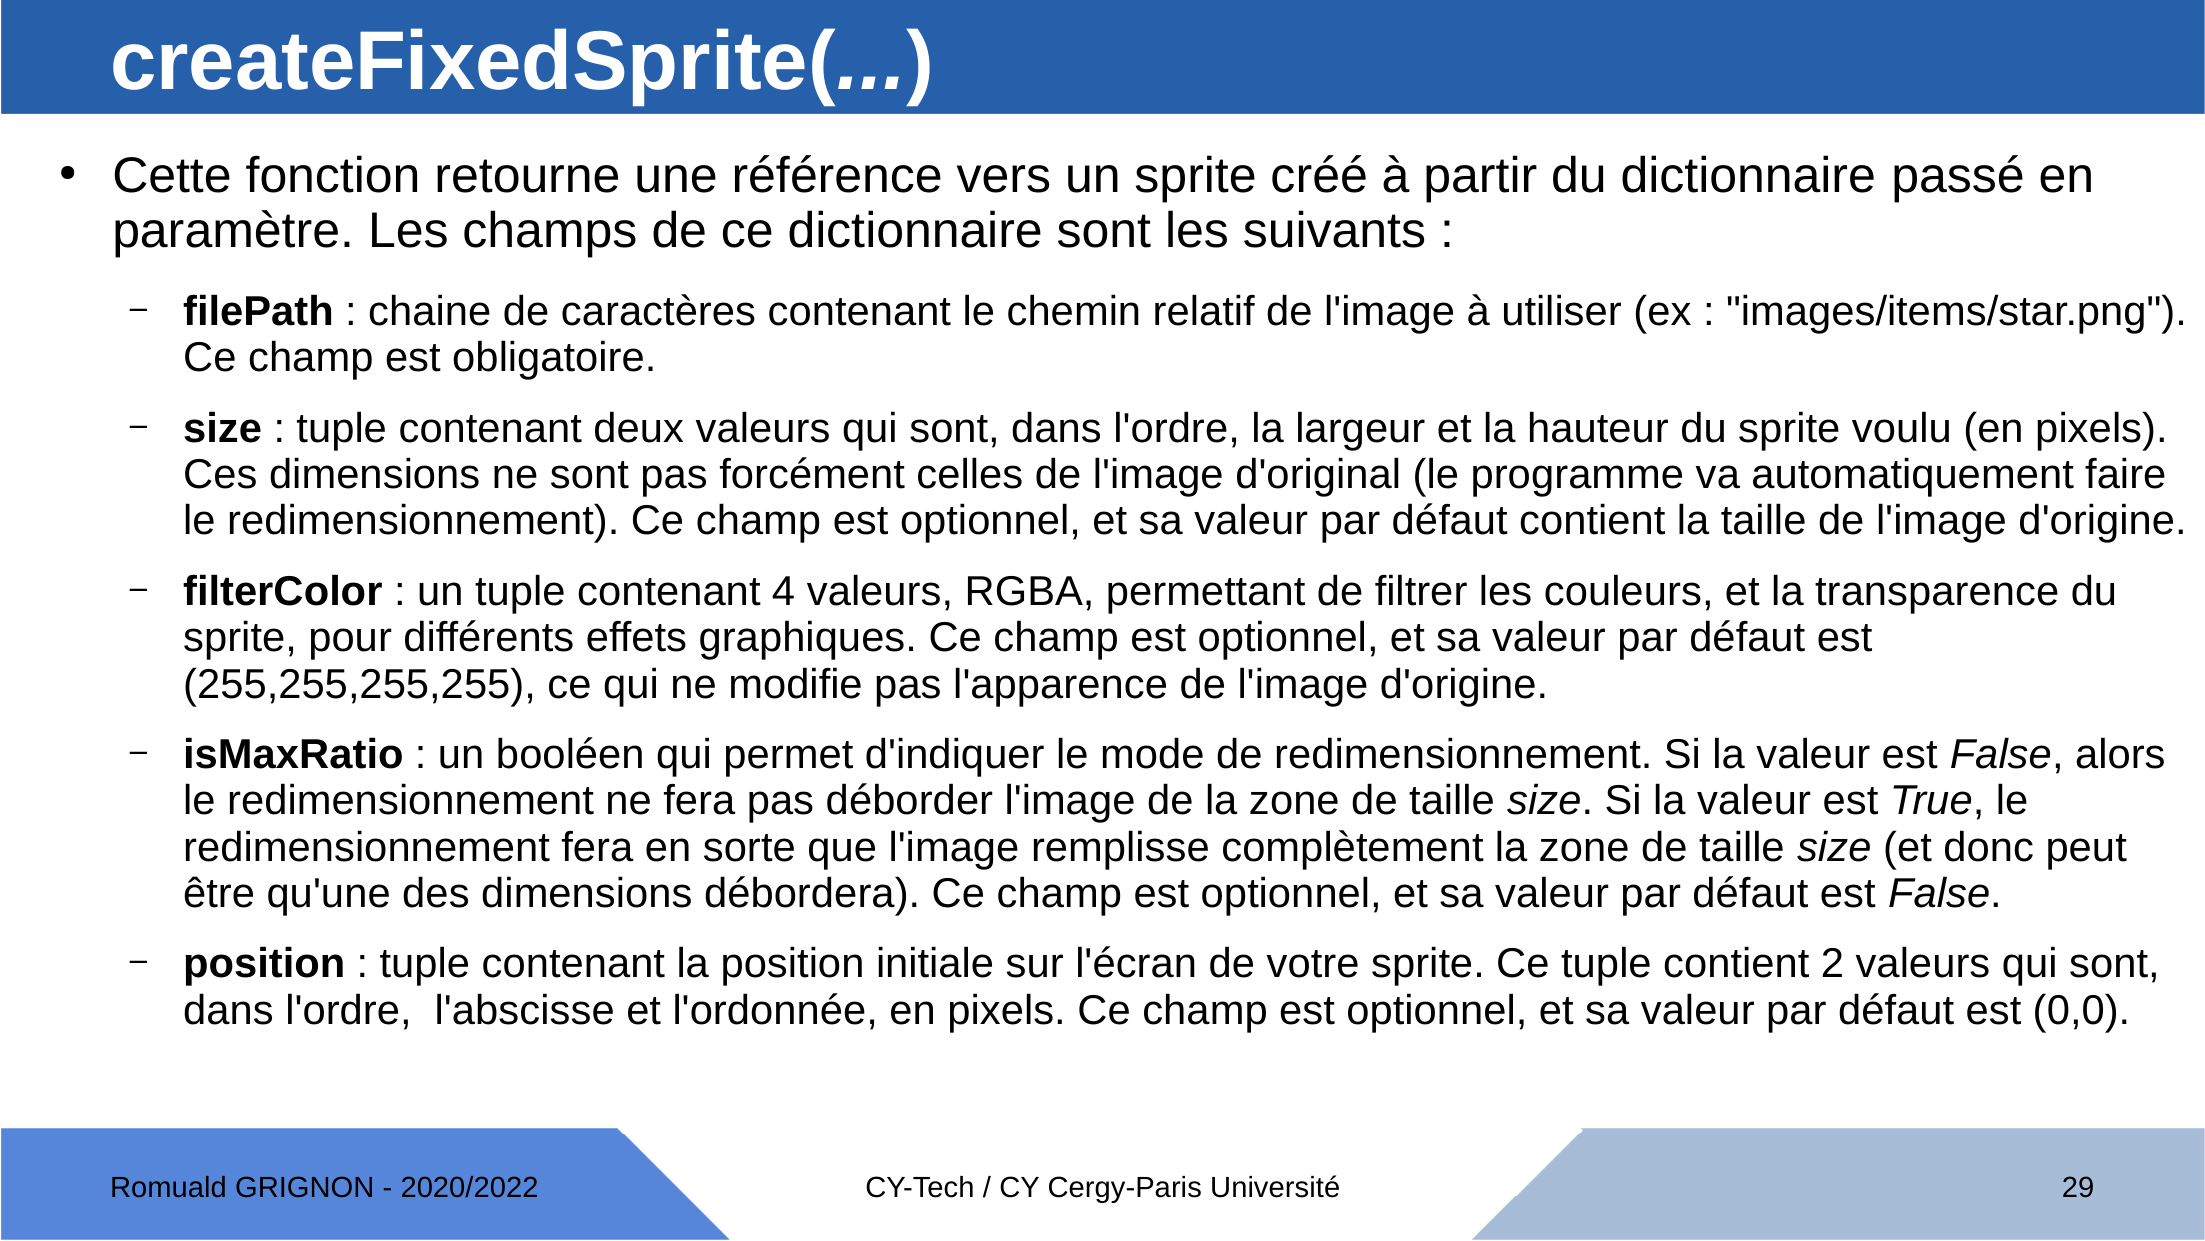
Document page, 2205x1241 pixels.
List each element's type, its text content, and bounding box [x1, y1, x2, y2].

list Cette fonction retourne une référence vers un sprite créé à partir du dictionnaire passé en paramètre. Les champs de ce dictionnaire sont les suivants : filePath : chaine de caractères contenant le chemin relatif de l'image à utiliser (ex : "images/items/star.png"). Ce champ est obligatoire. size : tuple contenant deux valeurs qui sont, dans l'ordre, la largeur et la hauteur du sprite voulu (en pixels). Ces dimensions ne sont pas forcément celles de l'image d'original (le programme va automatiquement faire le redimensionnement). Ce champ est optionnel, et sa valeur par défaut contient la taille de l'image d'origine. filterColor : un tuple contenant 4 valeurs, RGBA, permettant de filtrer les couleurs, et la transparence du sprite, pour différents effets graphiques. Ce champ est optionnel, et sa valeur par défaut est (255,255,255,255), ce qui ne modifie pas l'apparence de l'image d'origine. isMaxRatio : un booléen qui permet d'indiquer le mode de redimensionnement. Si la valeur est False, alors le redimensionnement ne fera pas déborder l'image de la zone de taille size. Si la valeur est True, le redimensionnement fera en sorte que l'image remplisse complètement la zone de taille size (et donc peut être qu'une des dimensions débordera). Ce champ est optionnel, et sa valeur par défaut est False. position : tuple contenant la position initiale sur l'écran de votre sprite. Ce tuple contient 2 valeurs qui sont, dans l'ordre, l'abscisse et l'ordonnée, en pixels. Ce champ est optionnel, et sa valeur par défaut est (0,0). [41, 217, 2191, 1087]
picture [0, 0, 2205, 1241]
title createFixedSprite(...) [110, 49, 2095, 217]
